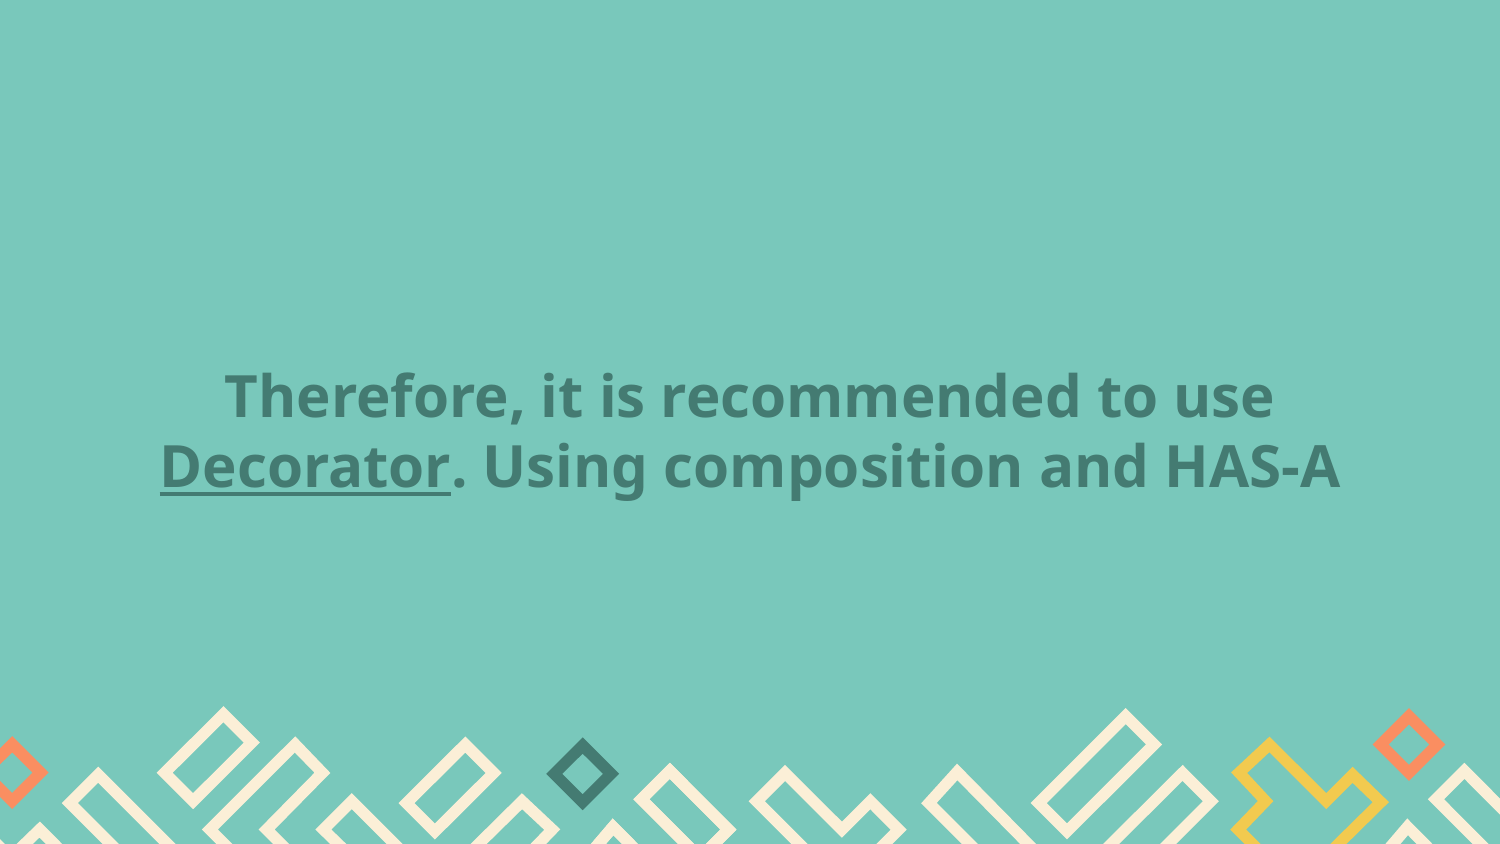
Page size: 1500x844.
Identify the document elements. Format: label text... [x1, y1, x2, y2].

title Therefore, it is recommended to use Decorator. Using composition and HAS-A [98, 329, 1402, 514]
